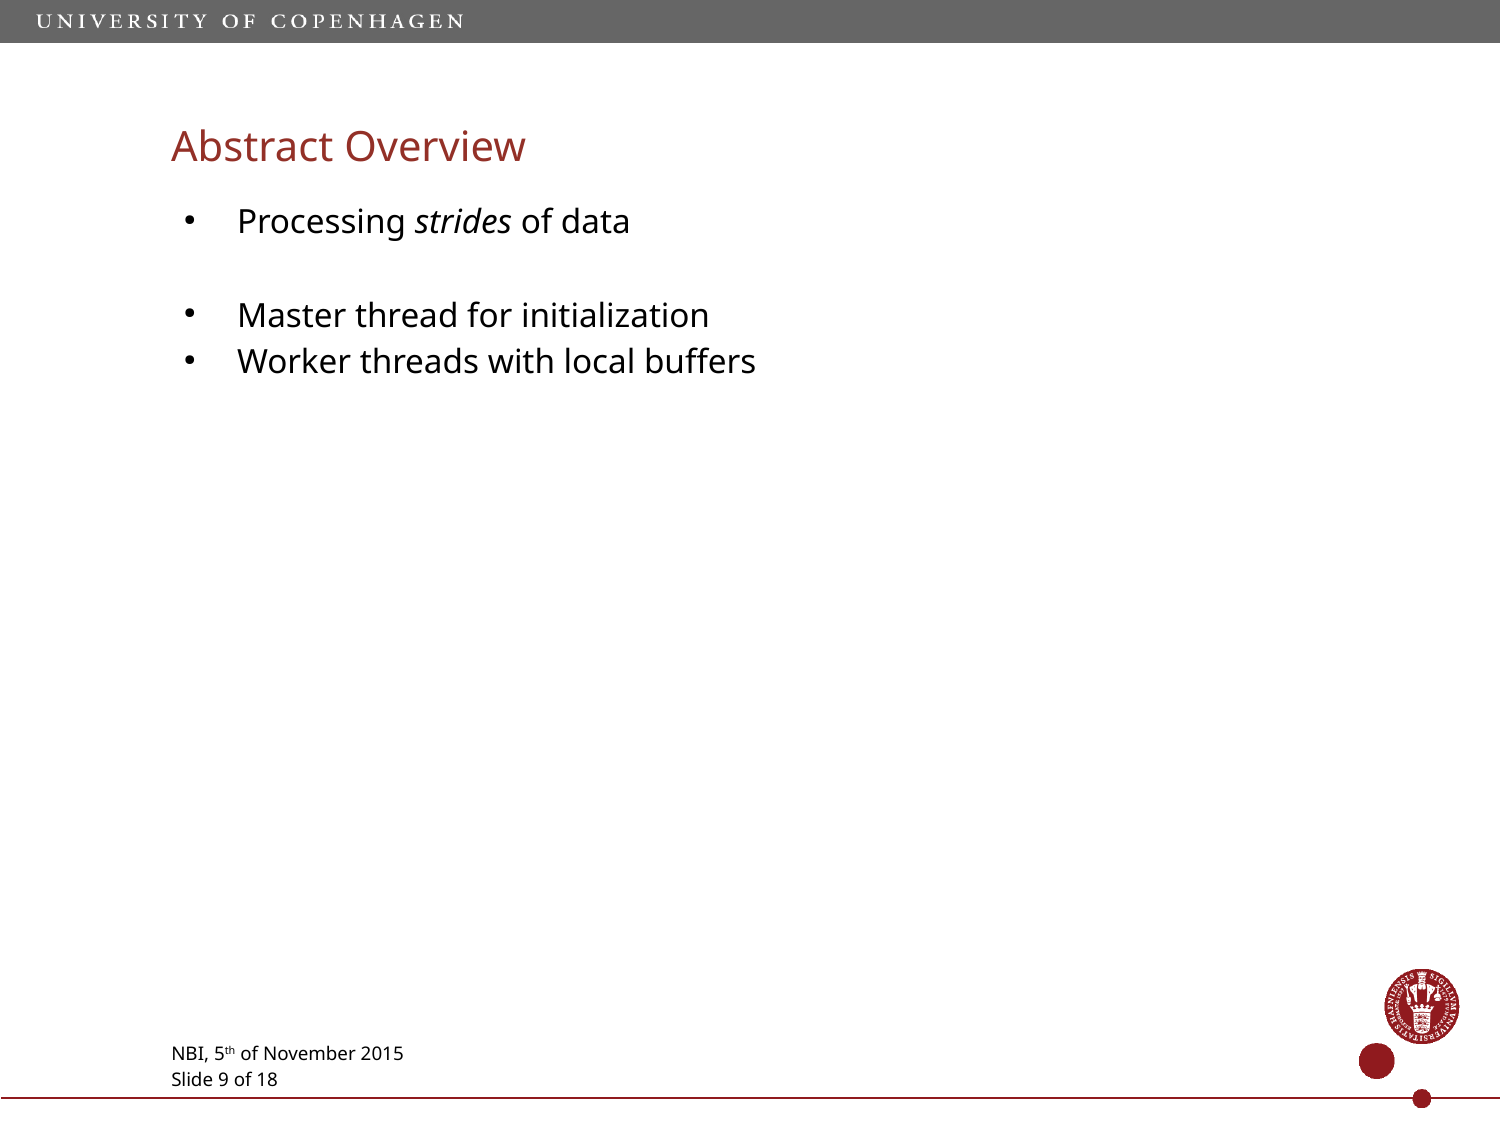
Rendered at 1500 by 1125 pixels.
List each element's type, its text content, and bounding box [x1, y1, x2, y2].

slide_number Slide <number> of 18 [171, 1067, 522, 1092]
picture [0, 910, 1500, 1122]
slide_number NBI, 5th of November 2015 [171, 1041, 1251, 1066]
list Processing strides of data Master thread for initialization Worker threads with local buffers [166, 200, 1246, 515]
title Abstract Overview [171, 75, 1250, 171]
